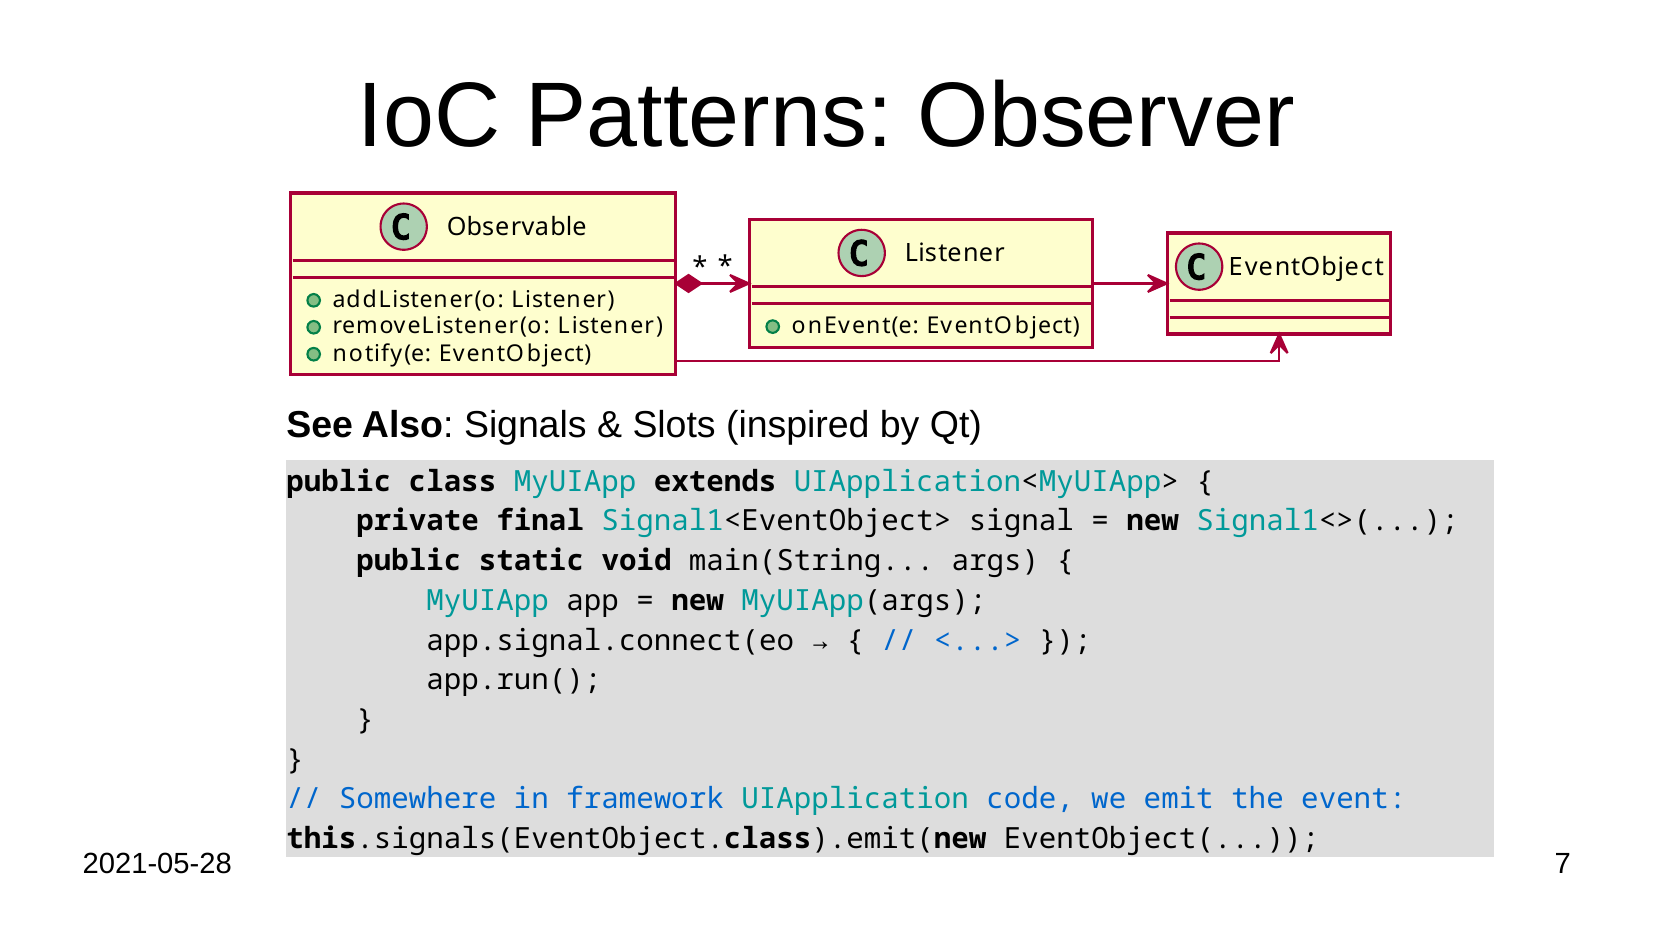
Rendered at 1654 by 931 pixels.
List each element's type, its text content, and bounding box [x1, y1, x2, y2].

picture [274, 177, 1406, 390]
text_box public class MyUIApp extends UIApplication<MyUIApp> { private final Signal1<EventObject> signal = new Signal1<>(...); public static void main(String... args) { MyUIApp app = new MyUIApp(args); app.signal.connect(eo → { // <...> }); app.run(); } } // Somewhere in framework UIApplication code, we emit the event: this.signals(EventObject.class).emit(new EventObject(...)); [271, 452, 1524, 898]
text_box See Also: Signals & Slots (inspired by Qt) [271, 395, 1193, 453]
title IoC Patterns: Observer [82, 37, 1571, 193]
